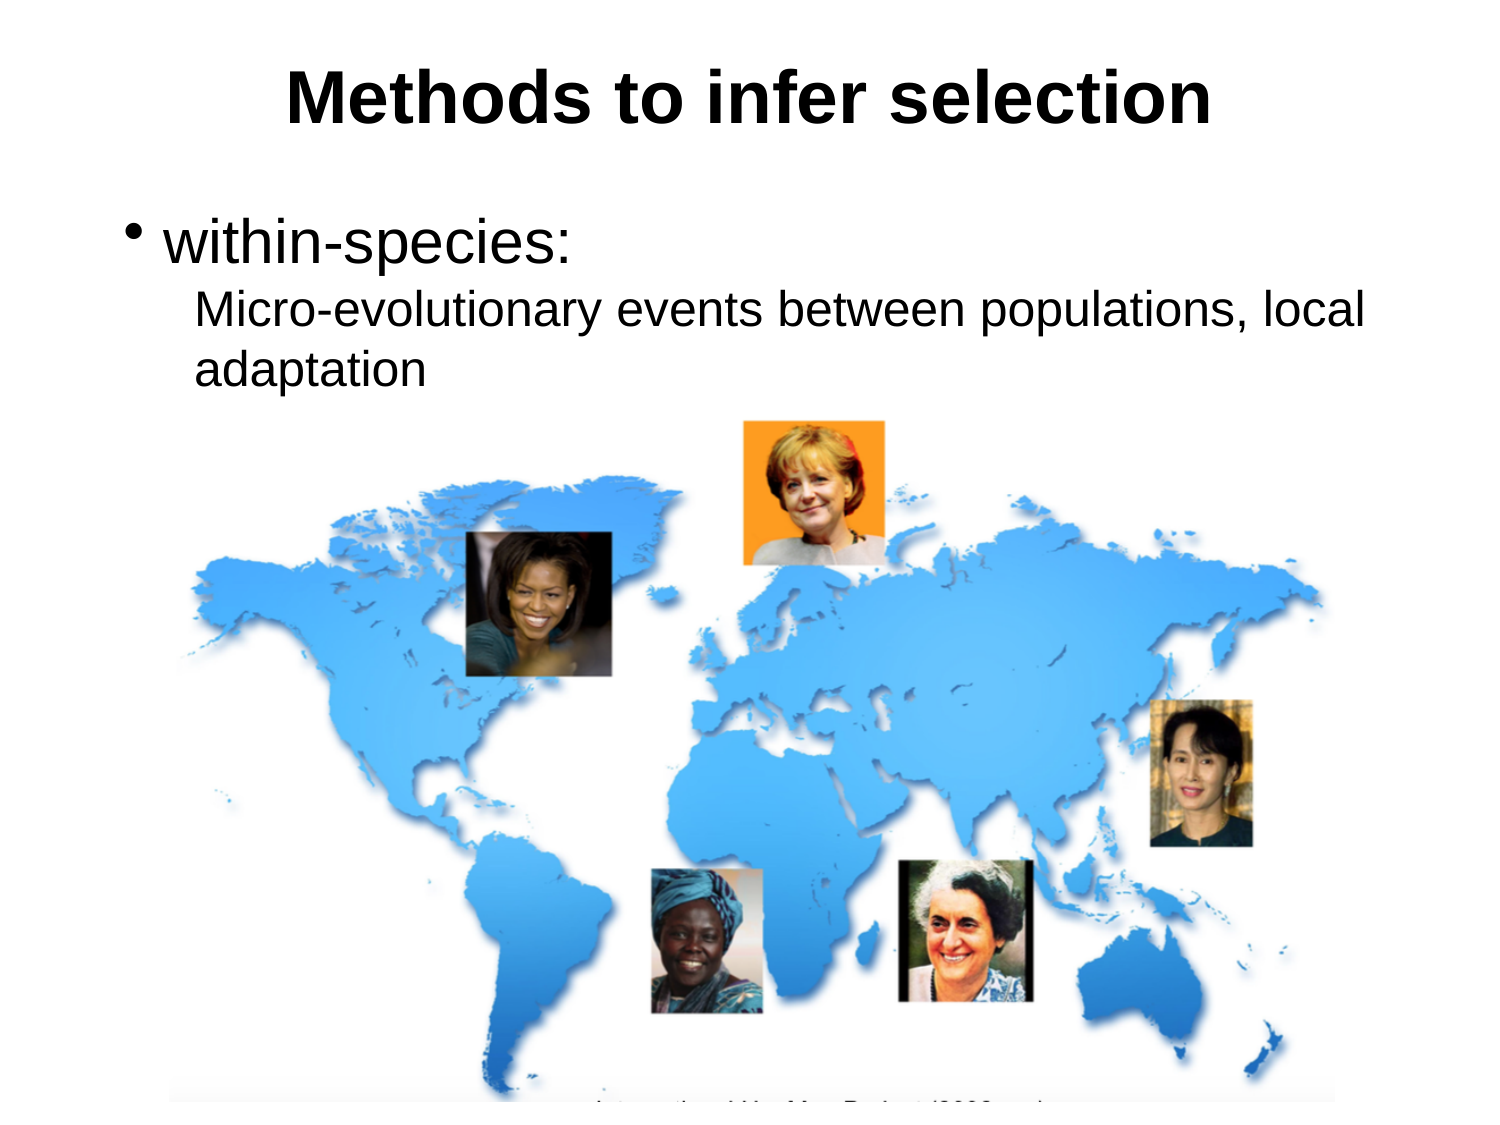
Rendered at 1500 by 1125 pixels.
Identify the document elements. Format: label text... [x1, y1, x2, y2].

title Methods to infer selection [75, 0, 1425, 186]
picture [169, 408, 1335, 1102]
list within-species: Micro-evolutionary events between populations, local adaptation [75, 186, 1425, 929]
